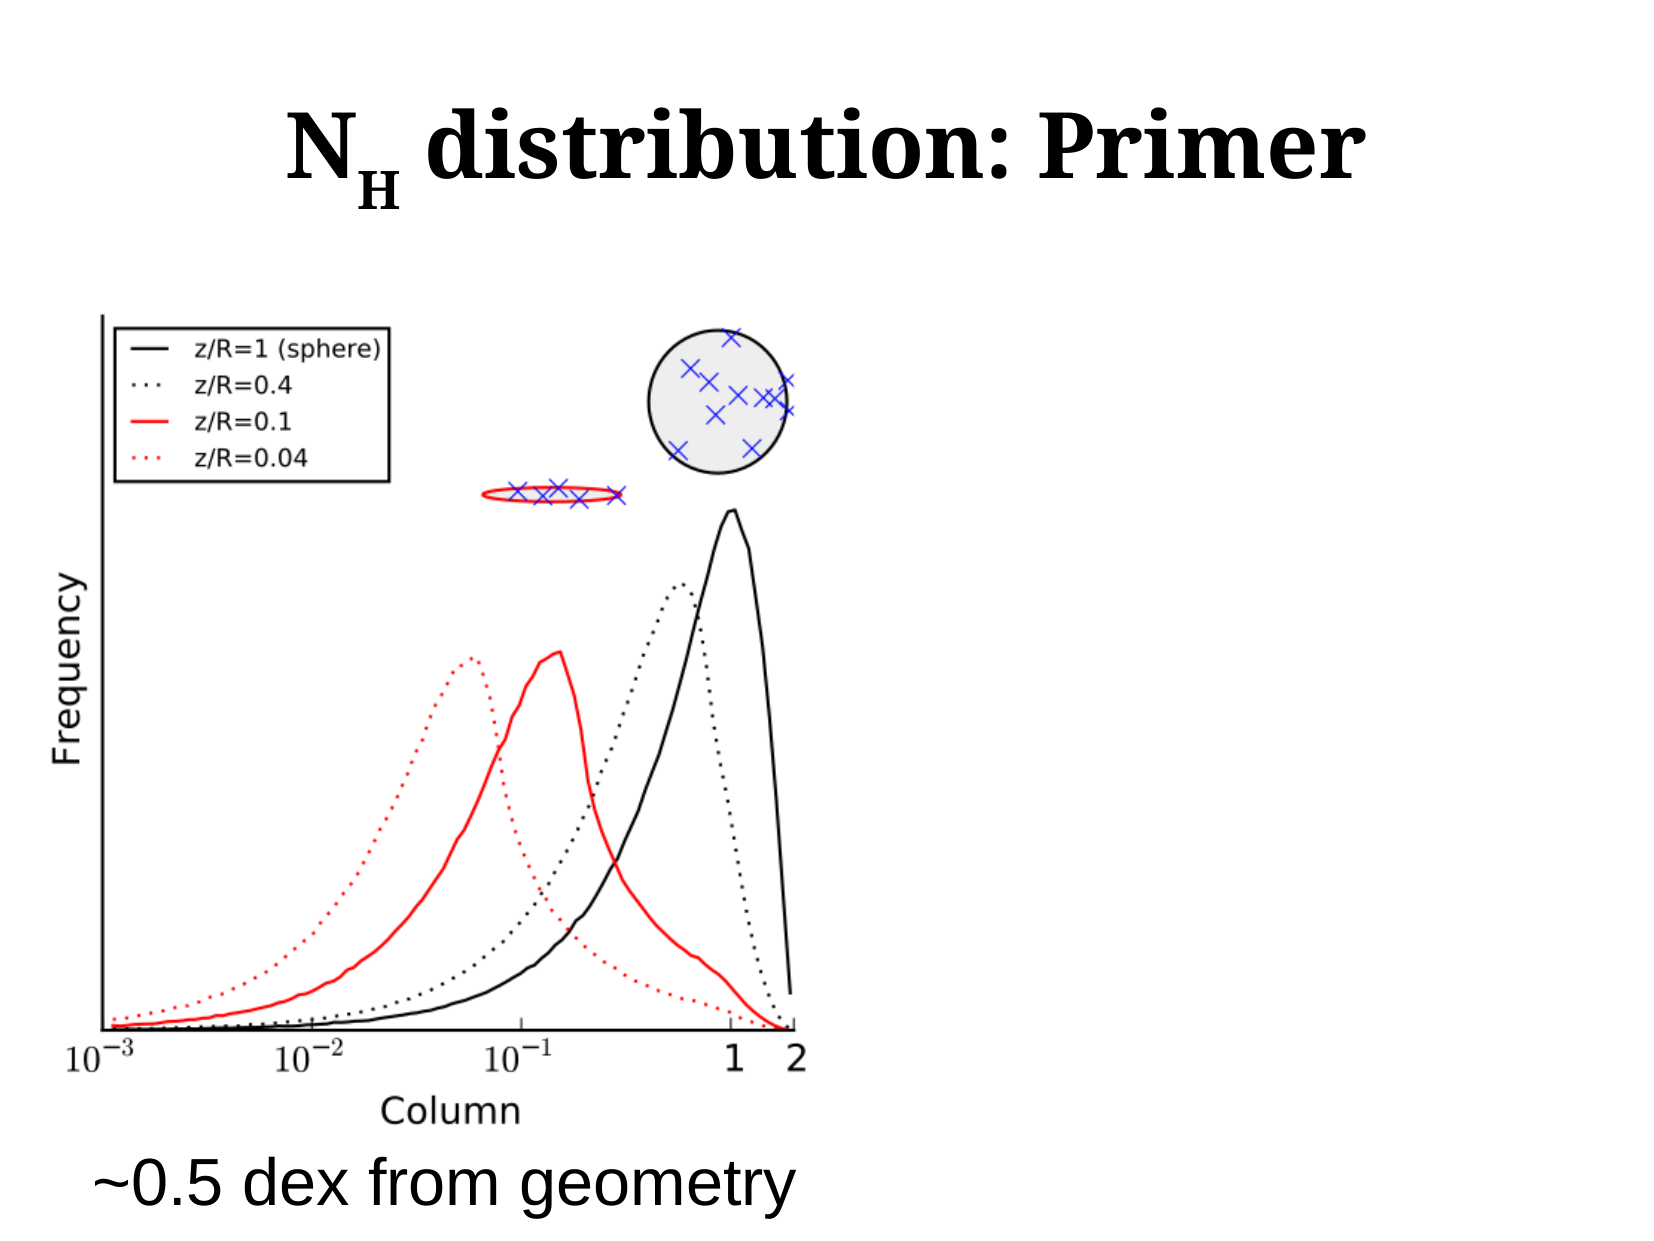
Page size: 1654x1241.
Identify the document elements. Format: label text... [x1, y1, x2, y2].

list ~0.5 dex from geometry [21, 1040, 900, 1241]
picture [29, 294, 825, 1154]
title NH distribution: Primer [82, 49, 1571, 257]
